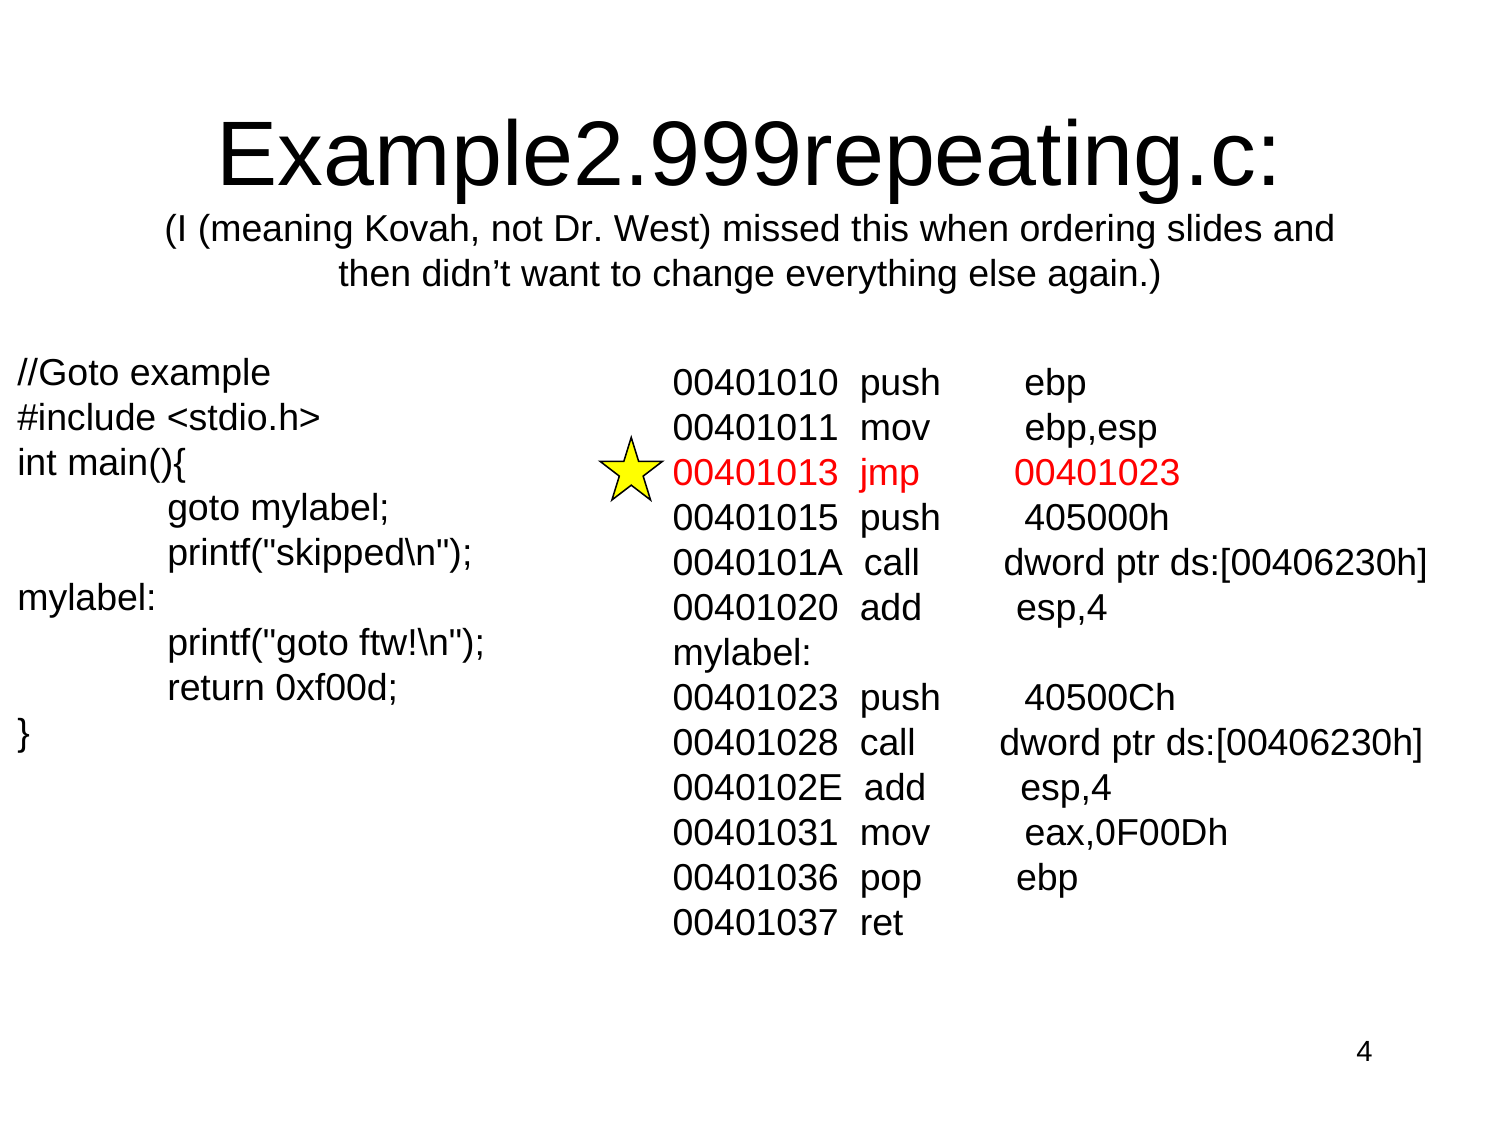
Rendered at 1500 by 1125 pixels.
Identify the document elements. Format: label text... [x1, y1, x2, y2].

text_box //Goto example #include <stdio.h> int main(){ goto mylabel; printf("skipped\n"); mylabel: printf("goto ftw!\n"); return 0xf00d; } [2, 340, 501, 761]
text_box <number> [1074, 1025, 1388, 1101]
text_box 00401010 push ebp 00401011 mov ebp,esp 00401013 jmp 00401023 00401015 push 405000h 0040101A call dword ptr ds:[00406230h] 00401020 add esp,4 mylabel: 00401023 push 40500Ch 00401028 call dword ptr ds:[00406230h] 0040102E add esp,4 00401031 mov eax,0F00Dh 00401036 pop ebp 00401037 ret [657, 350, 1454, 951]
title Example2.999repeating.c: (I (meaning Kovah, not Dr. West) missed this when ordering slides and then didn’t want to change everything else again.) [112, 63, 1388, 324]
text_box [600, 437, 663, 500]
